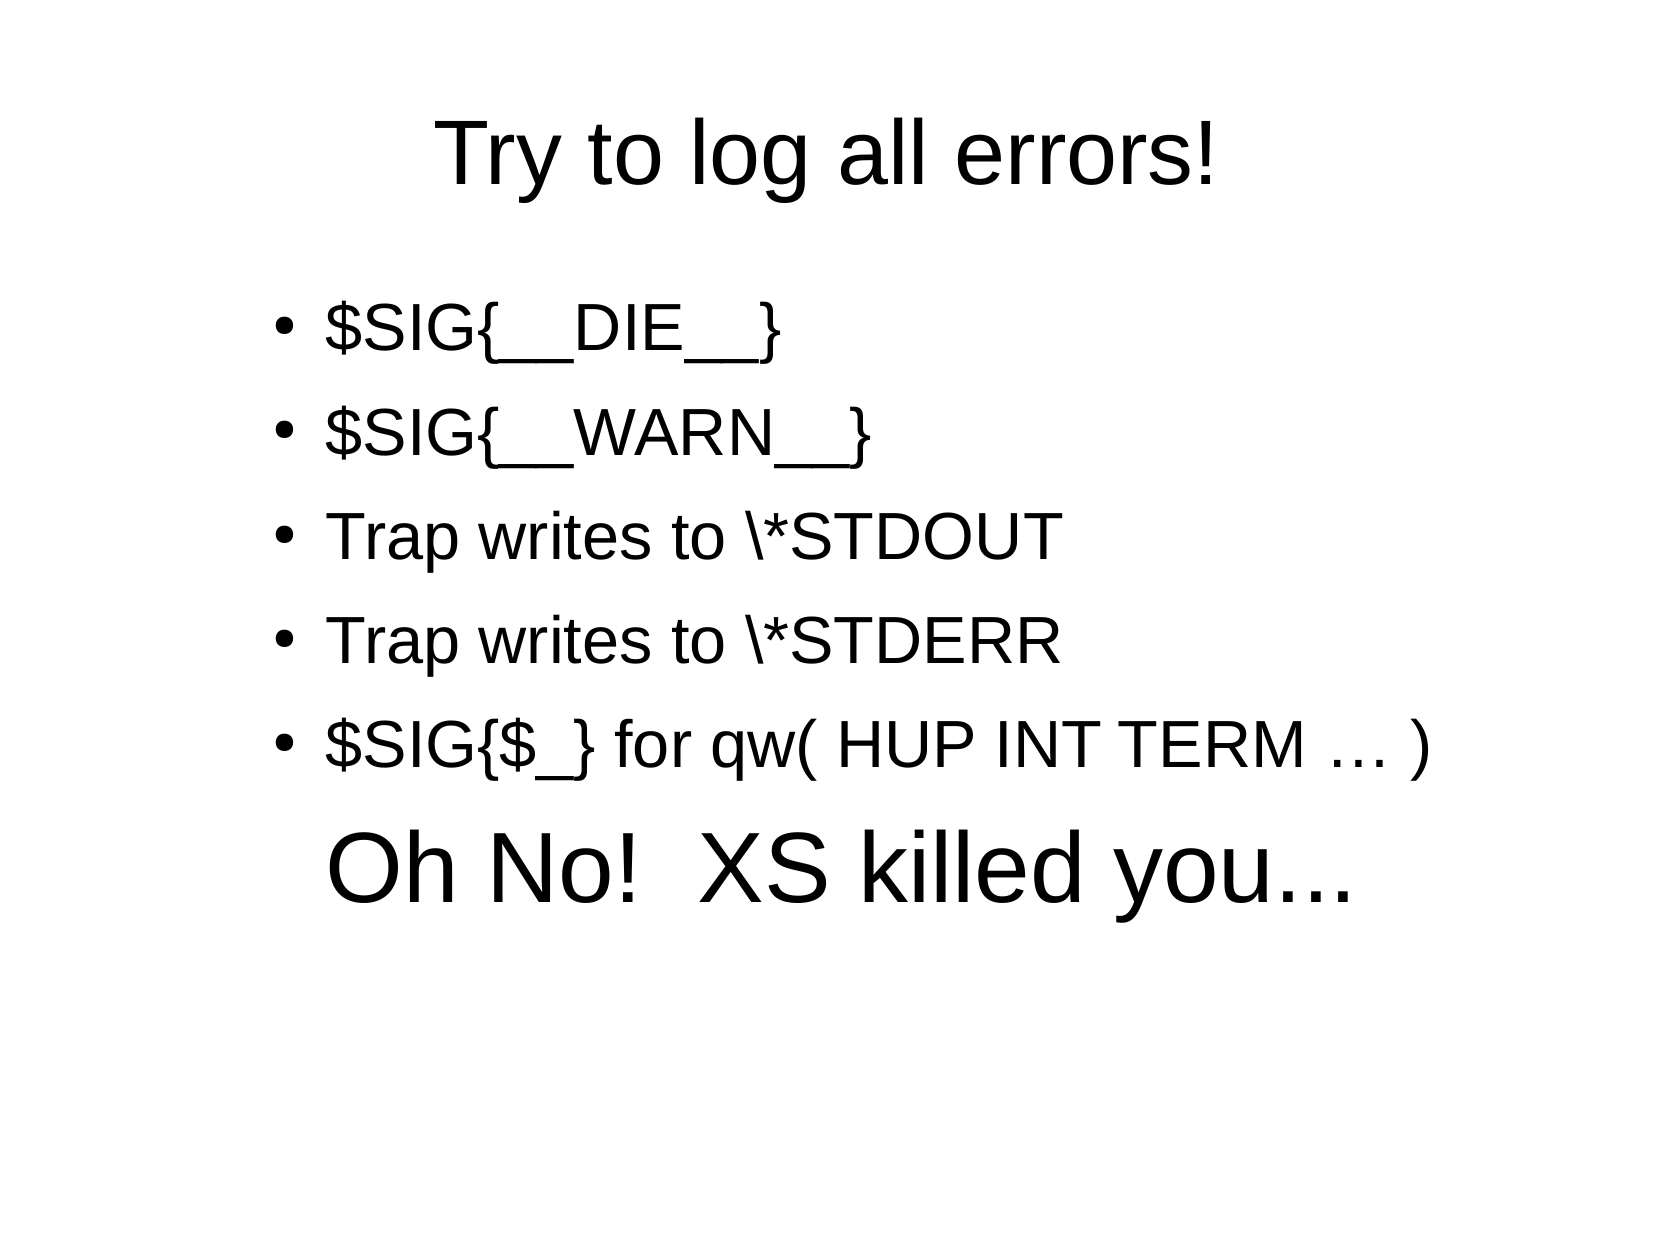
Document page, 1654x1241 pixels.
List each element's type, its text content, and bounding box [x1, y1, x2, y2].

list $SIG{__DIE__} $SIG{__WARN__} Trap writes to \*STDOUT Trap writes to \*STDERR $SIG{$_} for qw( HUP INT TERM … ) Oh No! XS killed you... [255, 290, 1571, 1010]
title Try to log all errors! [82, 49, 1571, 257]
